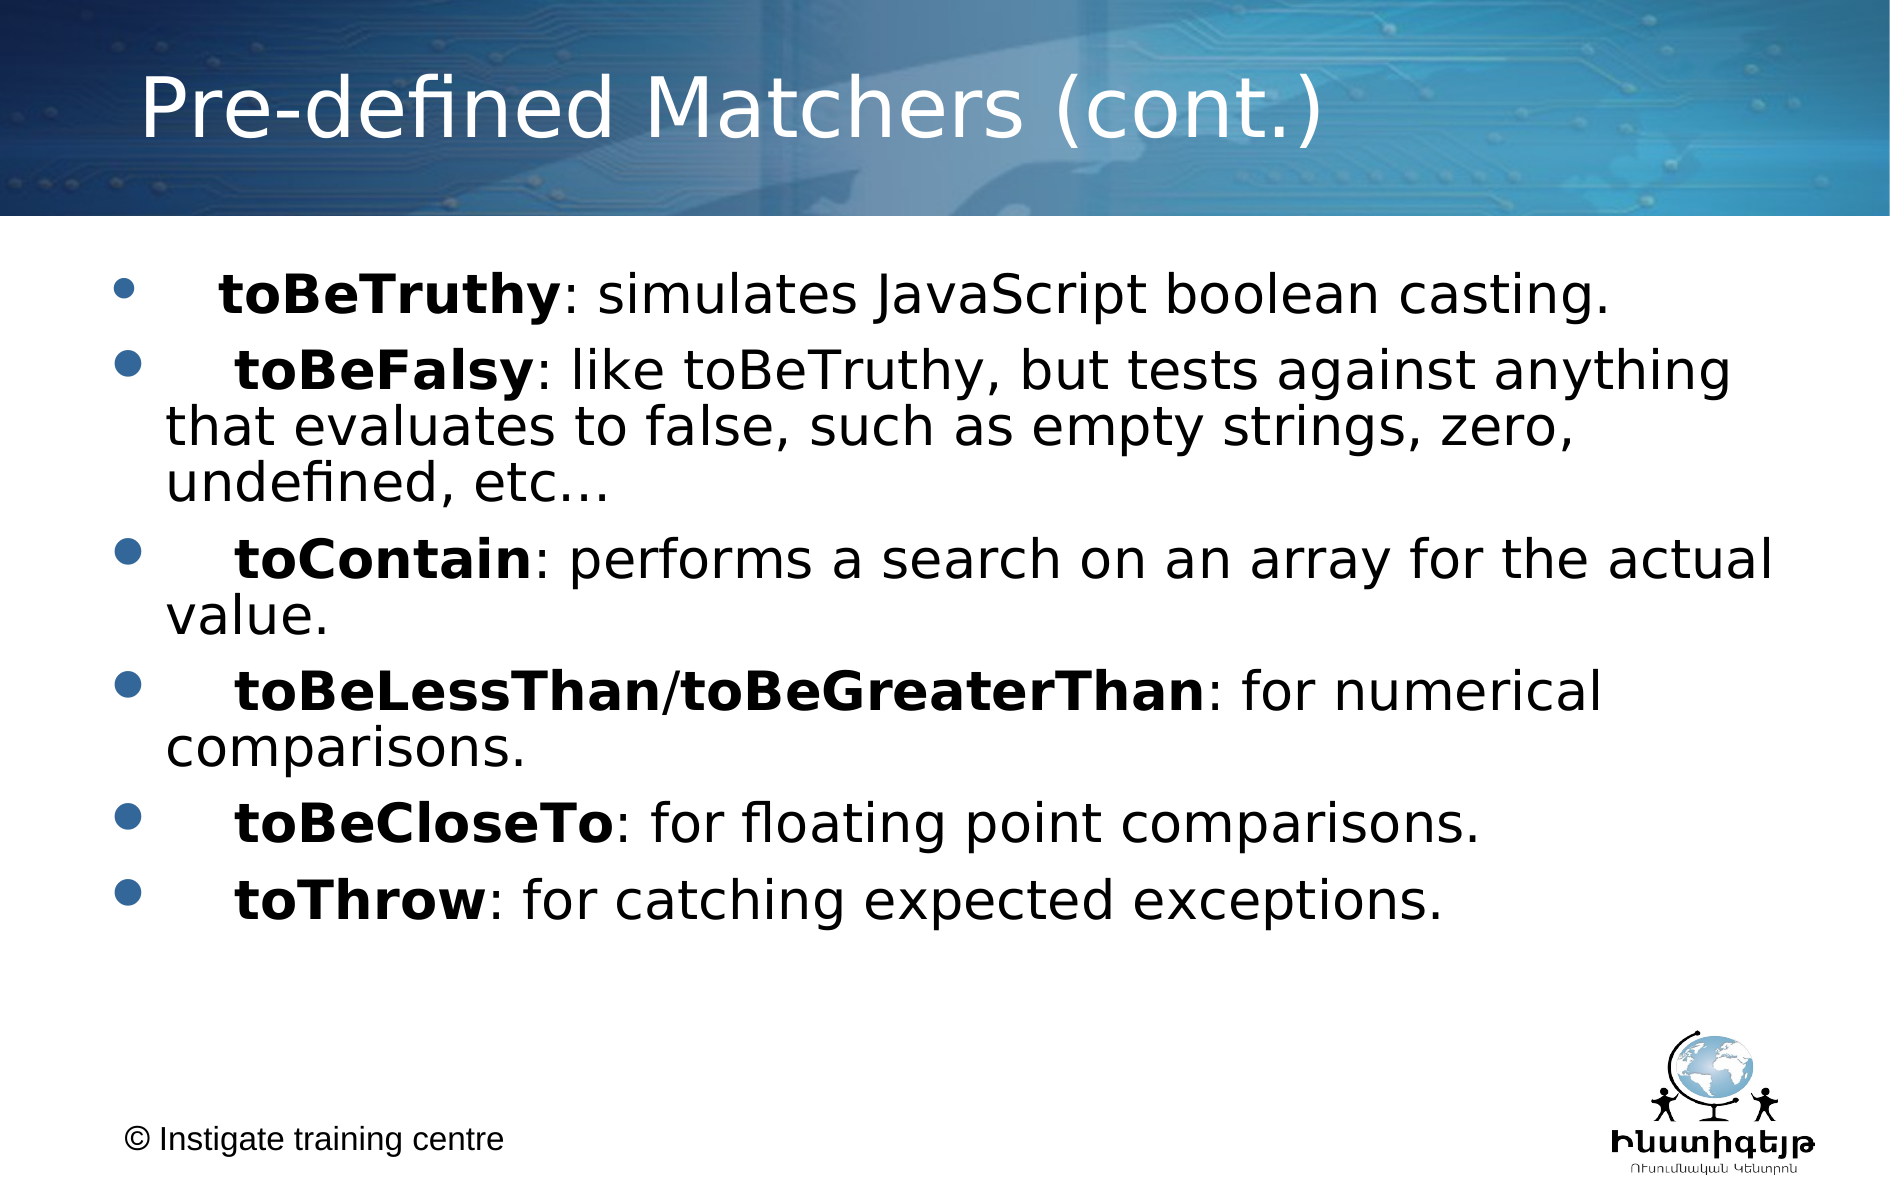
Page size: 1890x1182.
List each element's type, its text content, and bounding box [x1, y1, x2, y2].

list toBeTruthy: simulates JavaScript boolean casting. toBeFalsy: like toBeTruthy, but tests against anything that evaluates to false, such as empty strings, zero, undefined, etc… toContain: performs a search on an array for the actual value. toBeLessThan/toBeGreaterThan: for numerical comparisons. toBeCloseTo: for floating point comparisons. toThrow: for catching expected exceptions. [110, 268, 1801, 298]
picture [0, 0, 1890, 216]
picture [1612, 1030, 1815, 1175]
